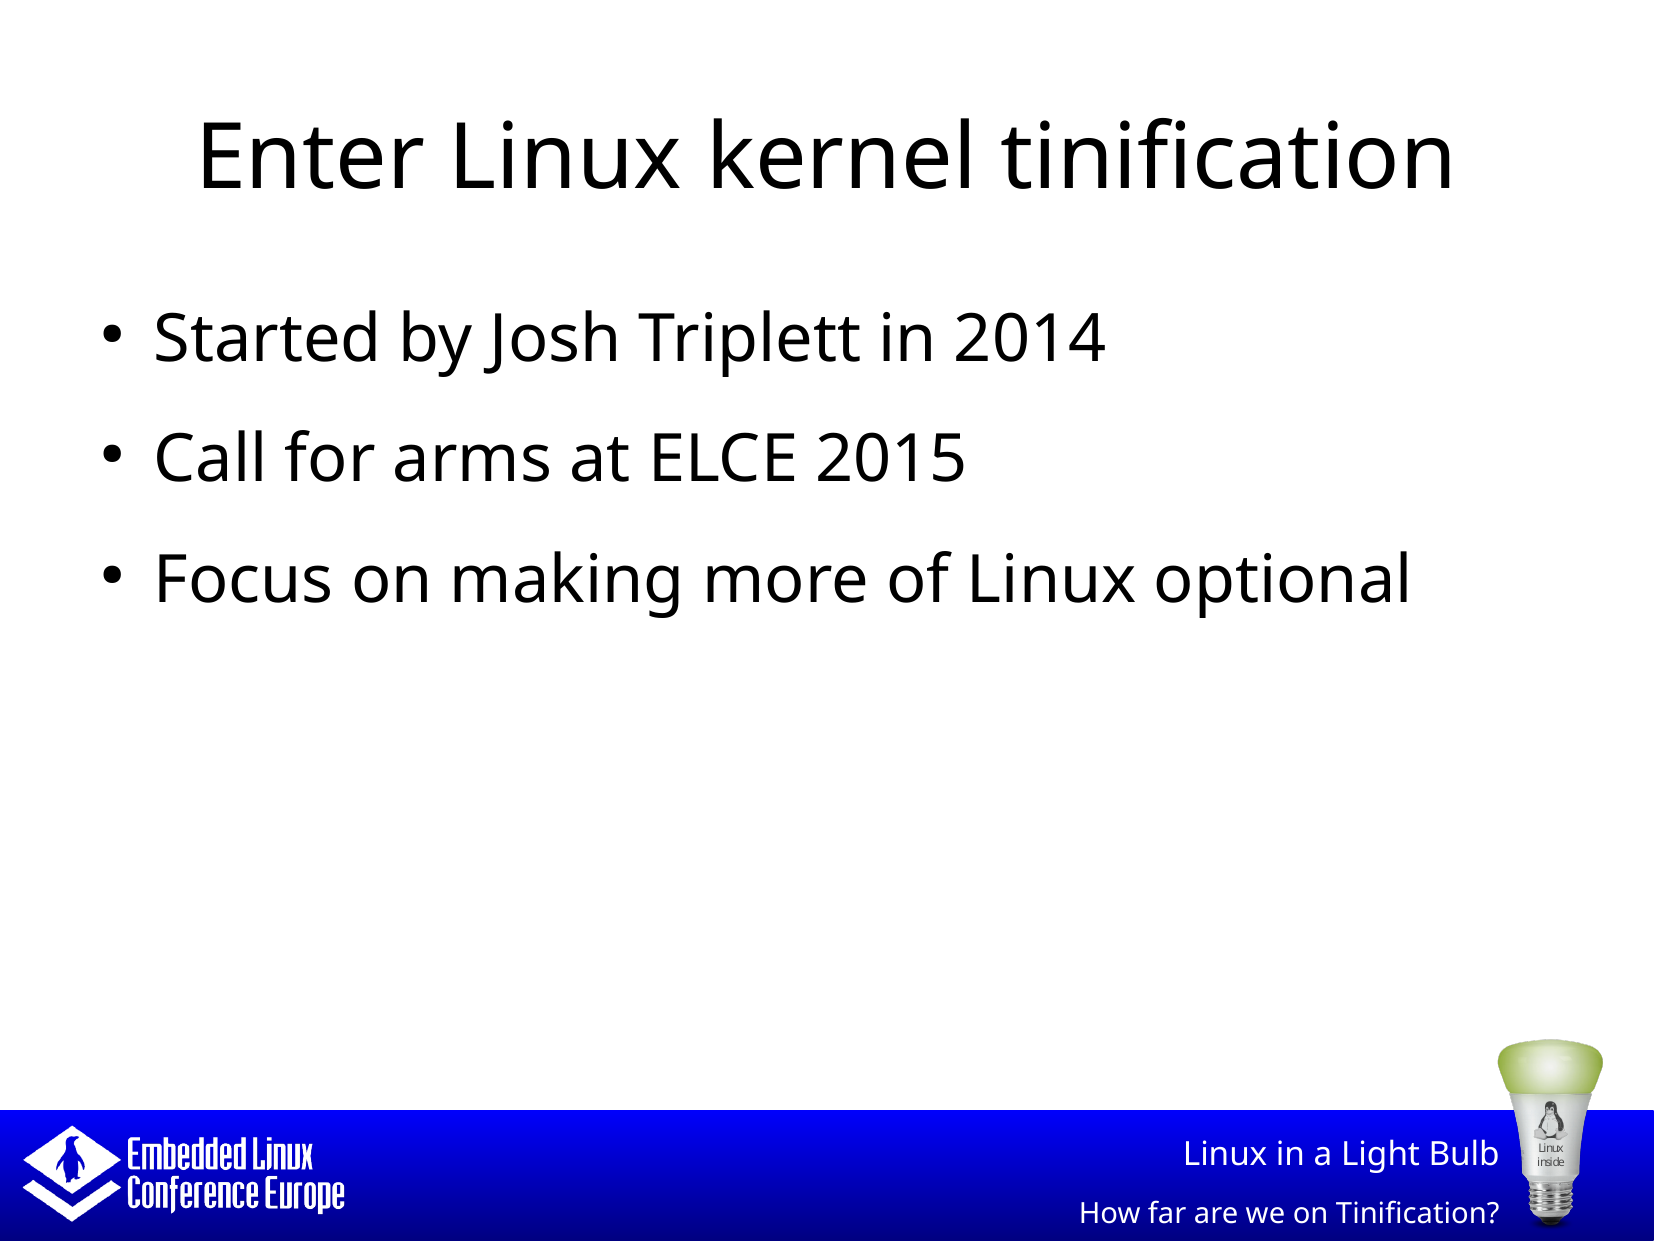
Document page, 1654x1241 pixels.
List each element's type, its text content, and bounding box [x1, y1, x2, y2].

title Enter Linux kernel tinification [82, 49, 1571, 257]
picture [18, 1120, 349, 1226]
list Started by Josh Triplett in 2014 Call for arms at ELCE 2015 Focus on making more of Linux optional [82, 290, 1571, 1010]
